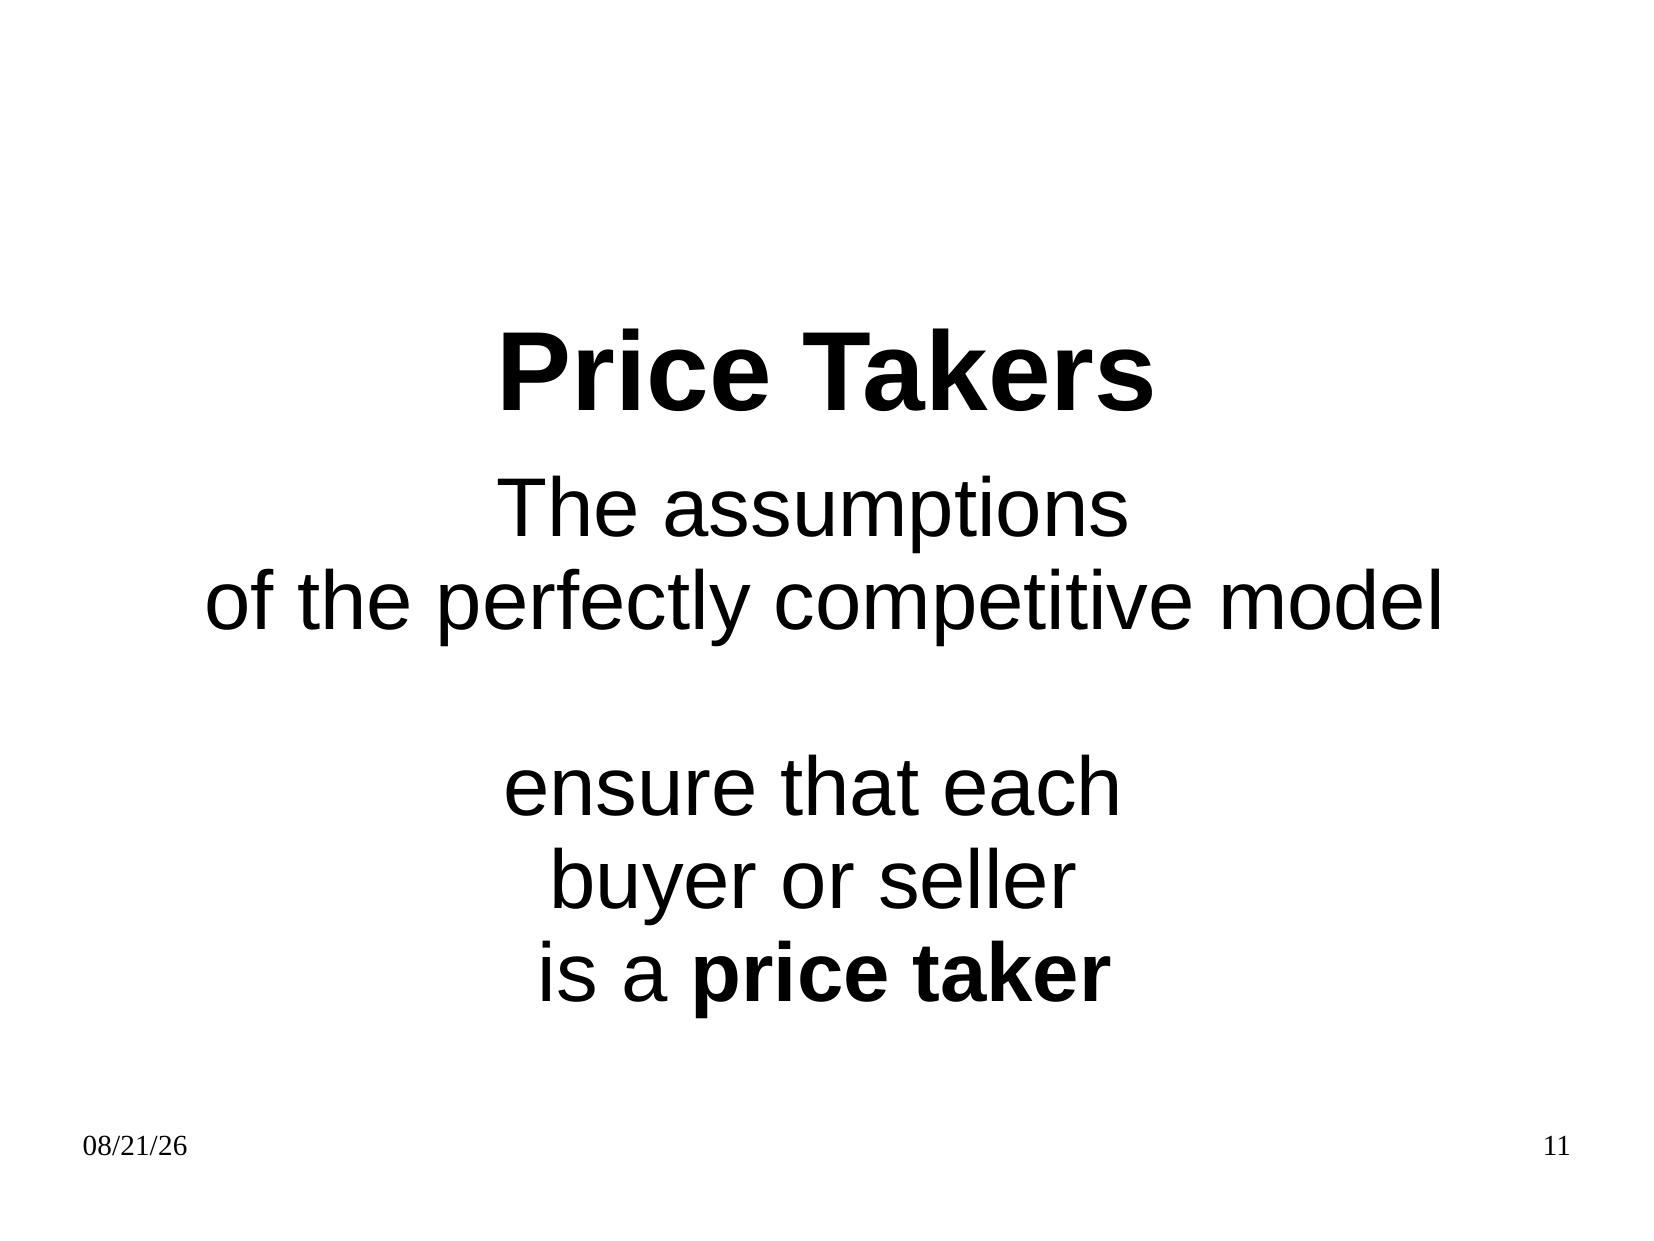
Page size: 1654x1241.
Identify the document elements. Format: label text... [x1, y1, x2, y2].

subtitle The assumptions of the perfectly competitive model ensure that each buyer or seller is a price taker [80, 461, 1570, 1020]
title Price Takers [82, 267, 1571, 476]
